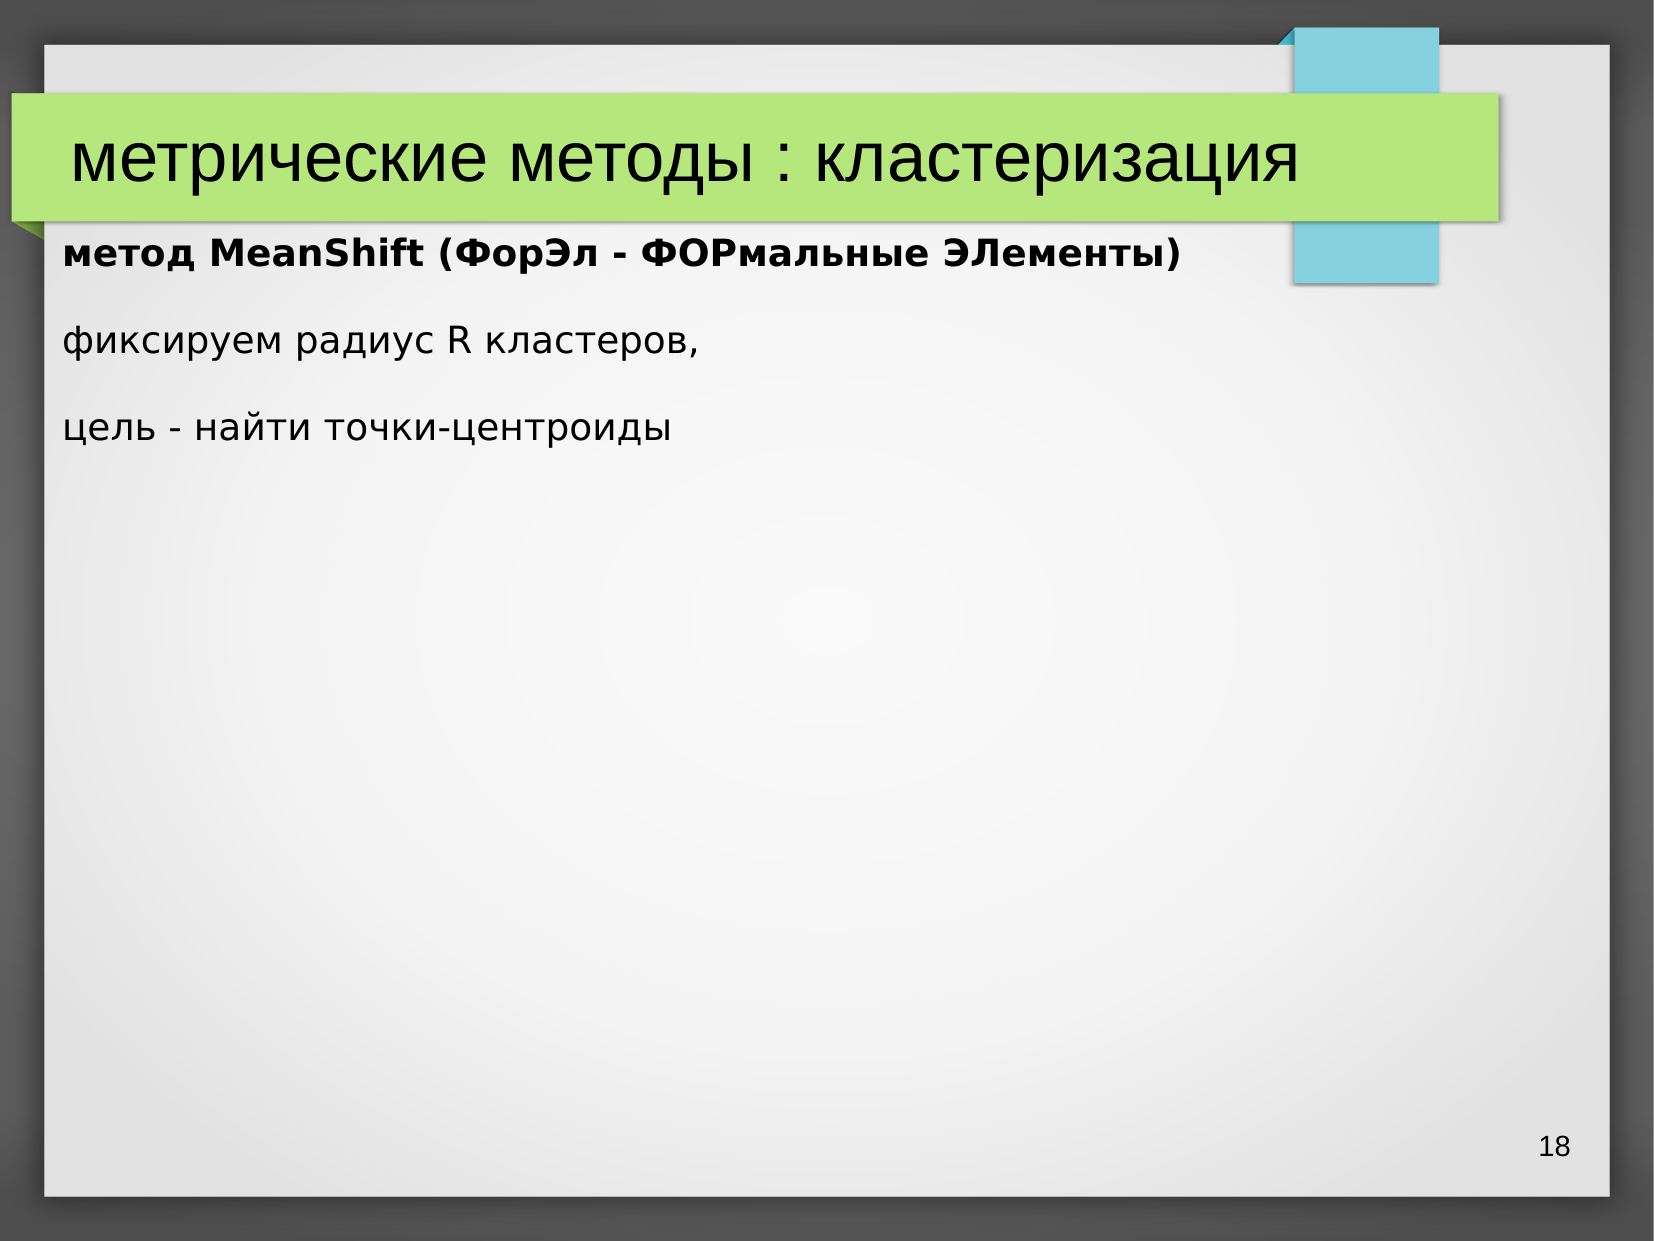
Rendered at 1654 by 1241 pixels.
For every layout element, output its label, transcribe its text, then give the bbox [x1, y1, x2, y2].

title метрические методы : кластеризация [70, 117, 1382, 197]
picture [0, 0, 1654, 1241]
text_box метод MeanShift (ФорЭл - ФОРмальные ЭЛементы) фиксируем радиус R кластеров, цель - найти точки-центроиды [47, 224, 1288, 501]
